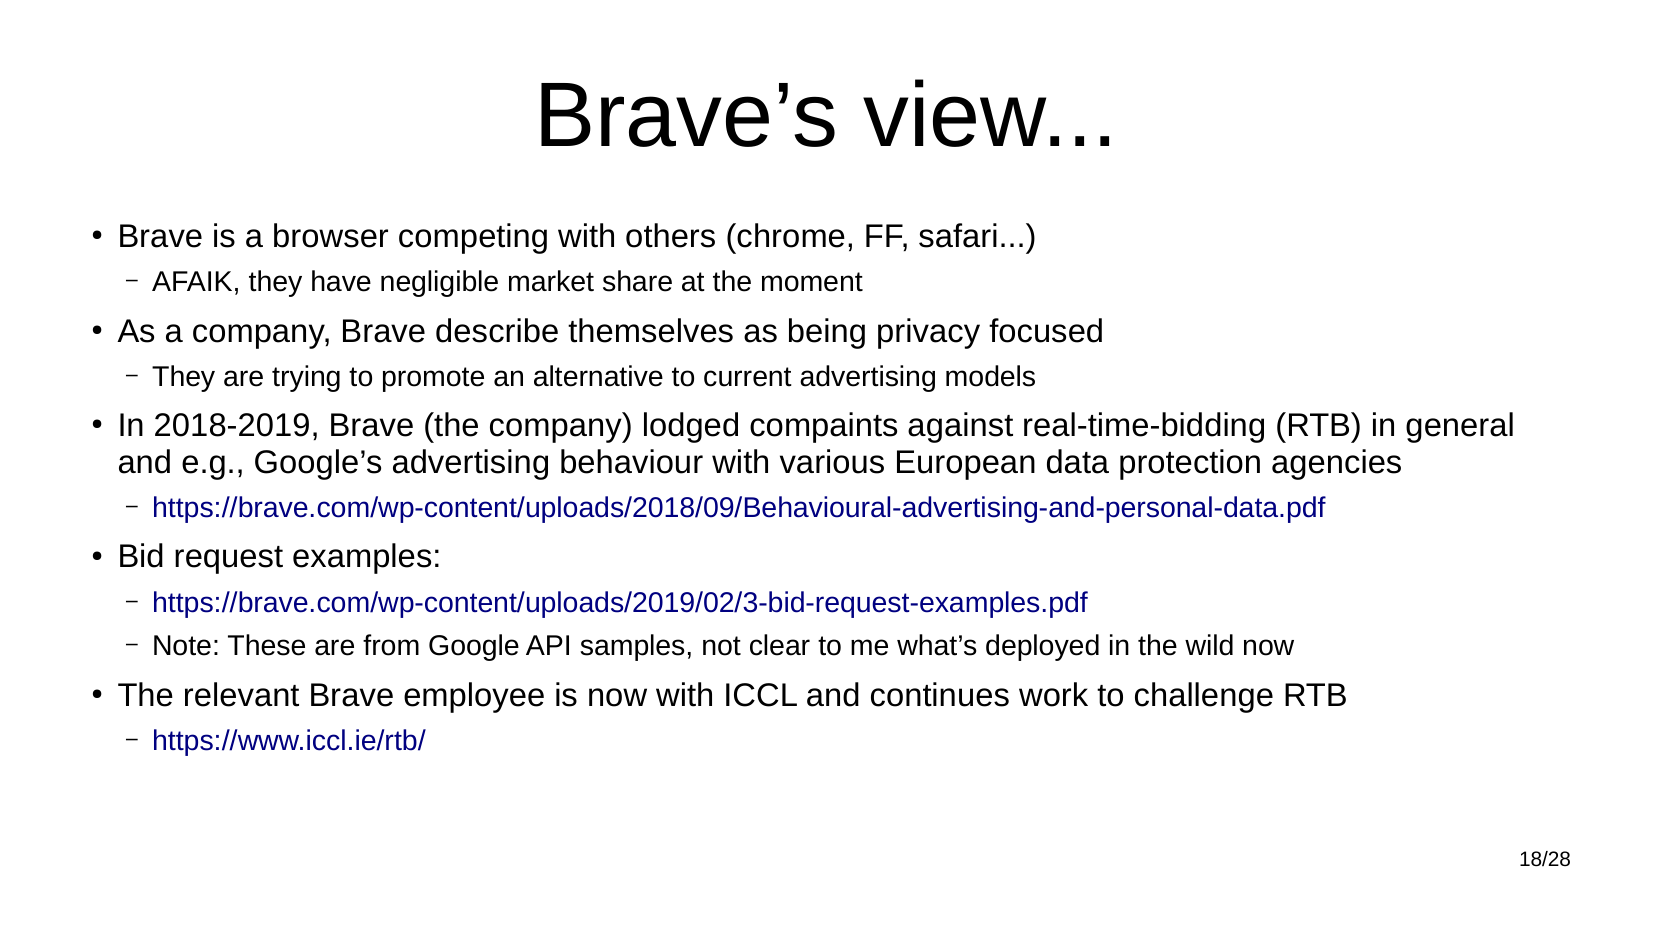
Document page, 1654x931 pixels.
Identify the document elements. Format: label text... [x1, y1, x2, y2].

title Brave’s view... [82, 37, 1571, 193]
list Brave is a browser competing with others (chrome, FF, safari...) AFAIK, they have negligible market share at the moment As a company, Brave describe themselves as being privacy focused They are trying to promote an alternative to current advertising models In 2018-2019, Brave (the company) lodged compaints against real-time-bidding (RTB) in general and e.g., Google’s advertising behaviour with various European data protection agencies https://brave.com/wp-content/uploads/2018/09/Behavioural-advertising-and-personal-data.pdf Bid request examples: https://brave.com/wp-content/uploads/2019/02/3-bid-request-examples.pdf Note: These are from Google API samples, not clear to me what’s deployed in the wild now The relevant Brave employee is now with ICCL and continues work to challenge RTB https://www.iccl.ie/rtb/ [82, 217, 1571, 758]
